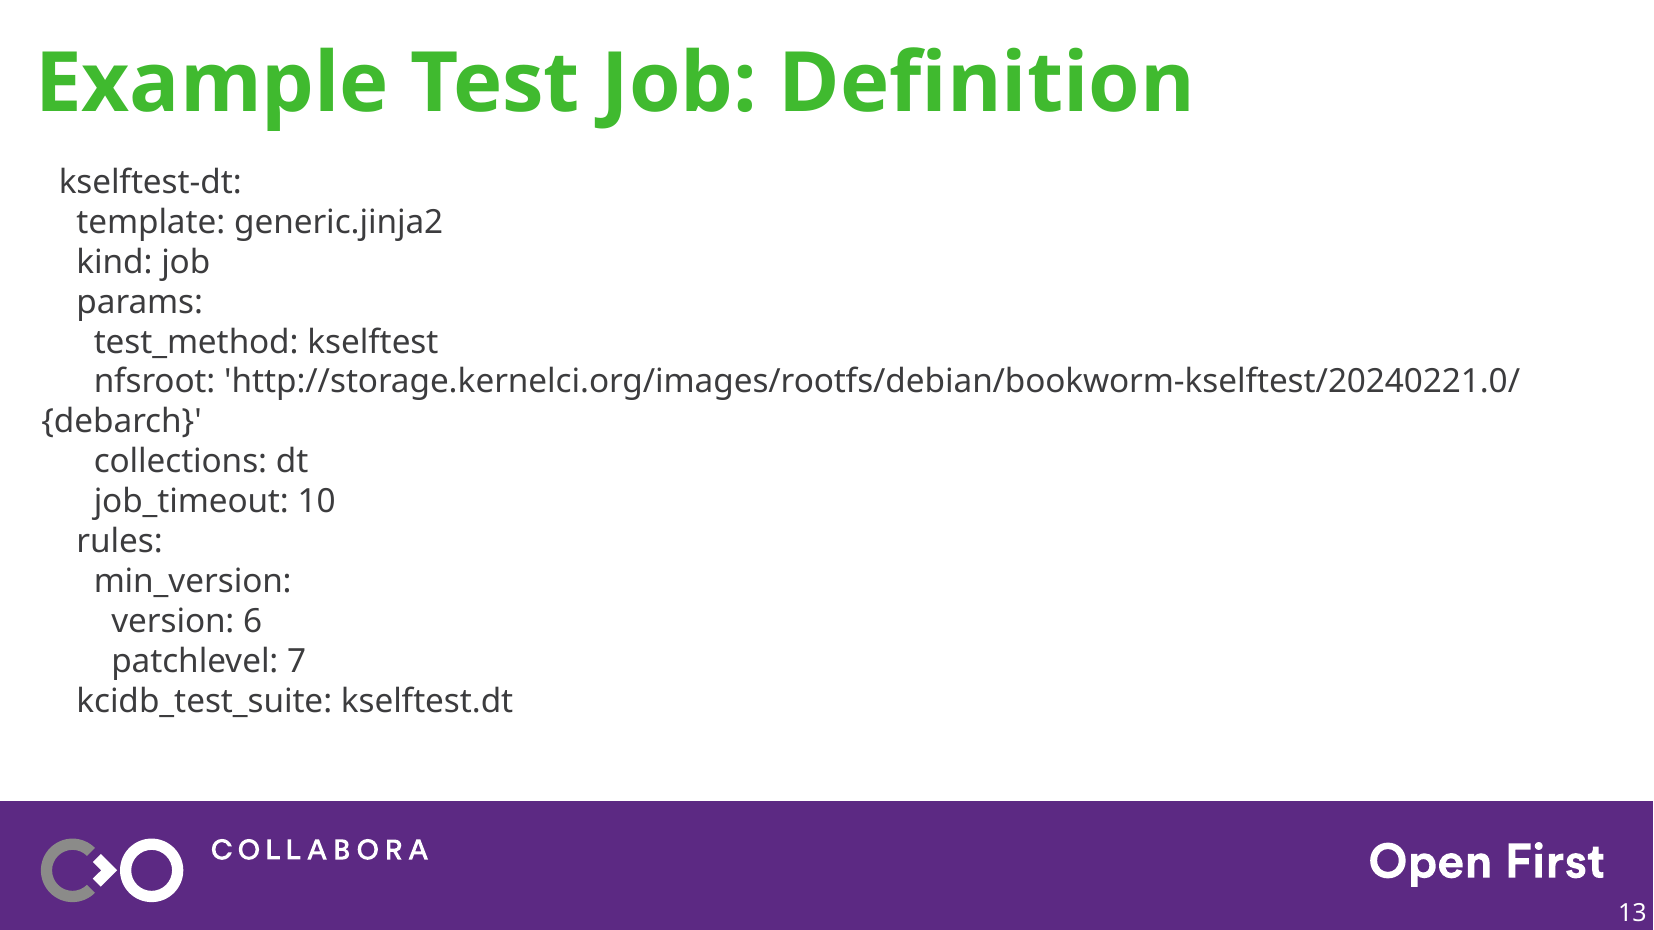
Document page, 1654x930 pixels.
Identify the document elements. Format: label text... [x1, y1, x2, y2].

list kselftest-dt: template: generic.jinja2 kind: job params: test_method: kselftest nfsroot: 'http://storage.kernelci.org/images/rootfs/debian/bookworm-kselftest/20240221.0/{debarch}' collections: dt job_timeout: 10 rules: min_version: version: 6 patchlevel: 7 kcidb_test_suite: kselftest.dt [41, 160, 1613, 802]
title Example Test Job: Definition [35, 28, 1608, 192]
